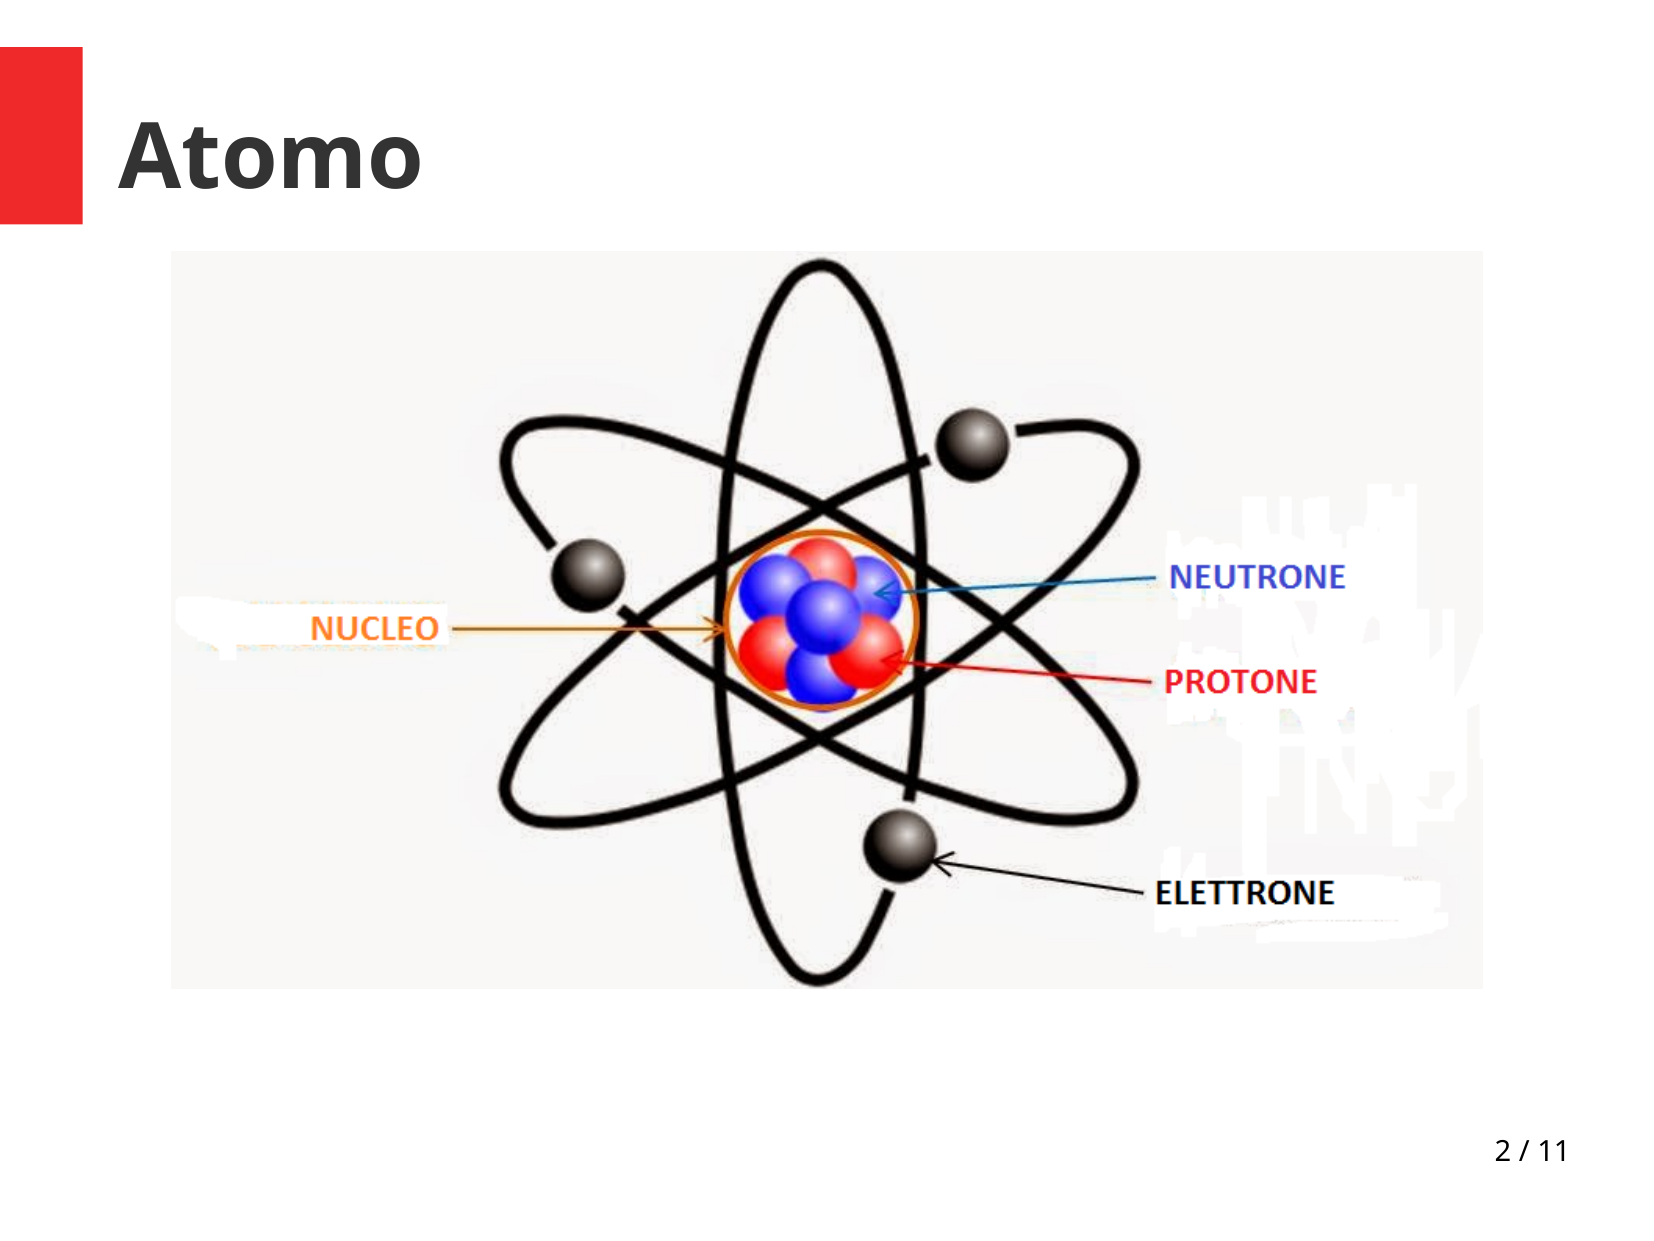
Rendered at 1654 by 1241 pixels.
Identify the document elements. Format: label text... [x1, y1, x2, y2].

picture [171, 251, 1483, 989]
title Atomo [118, 49, 1571, 257]
